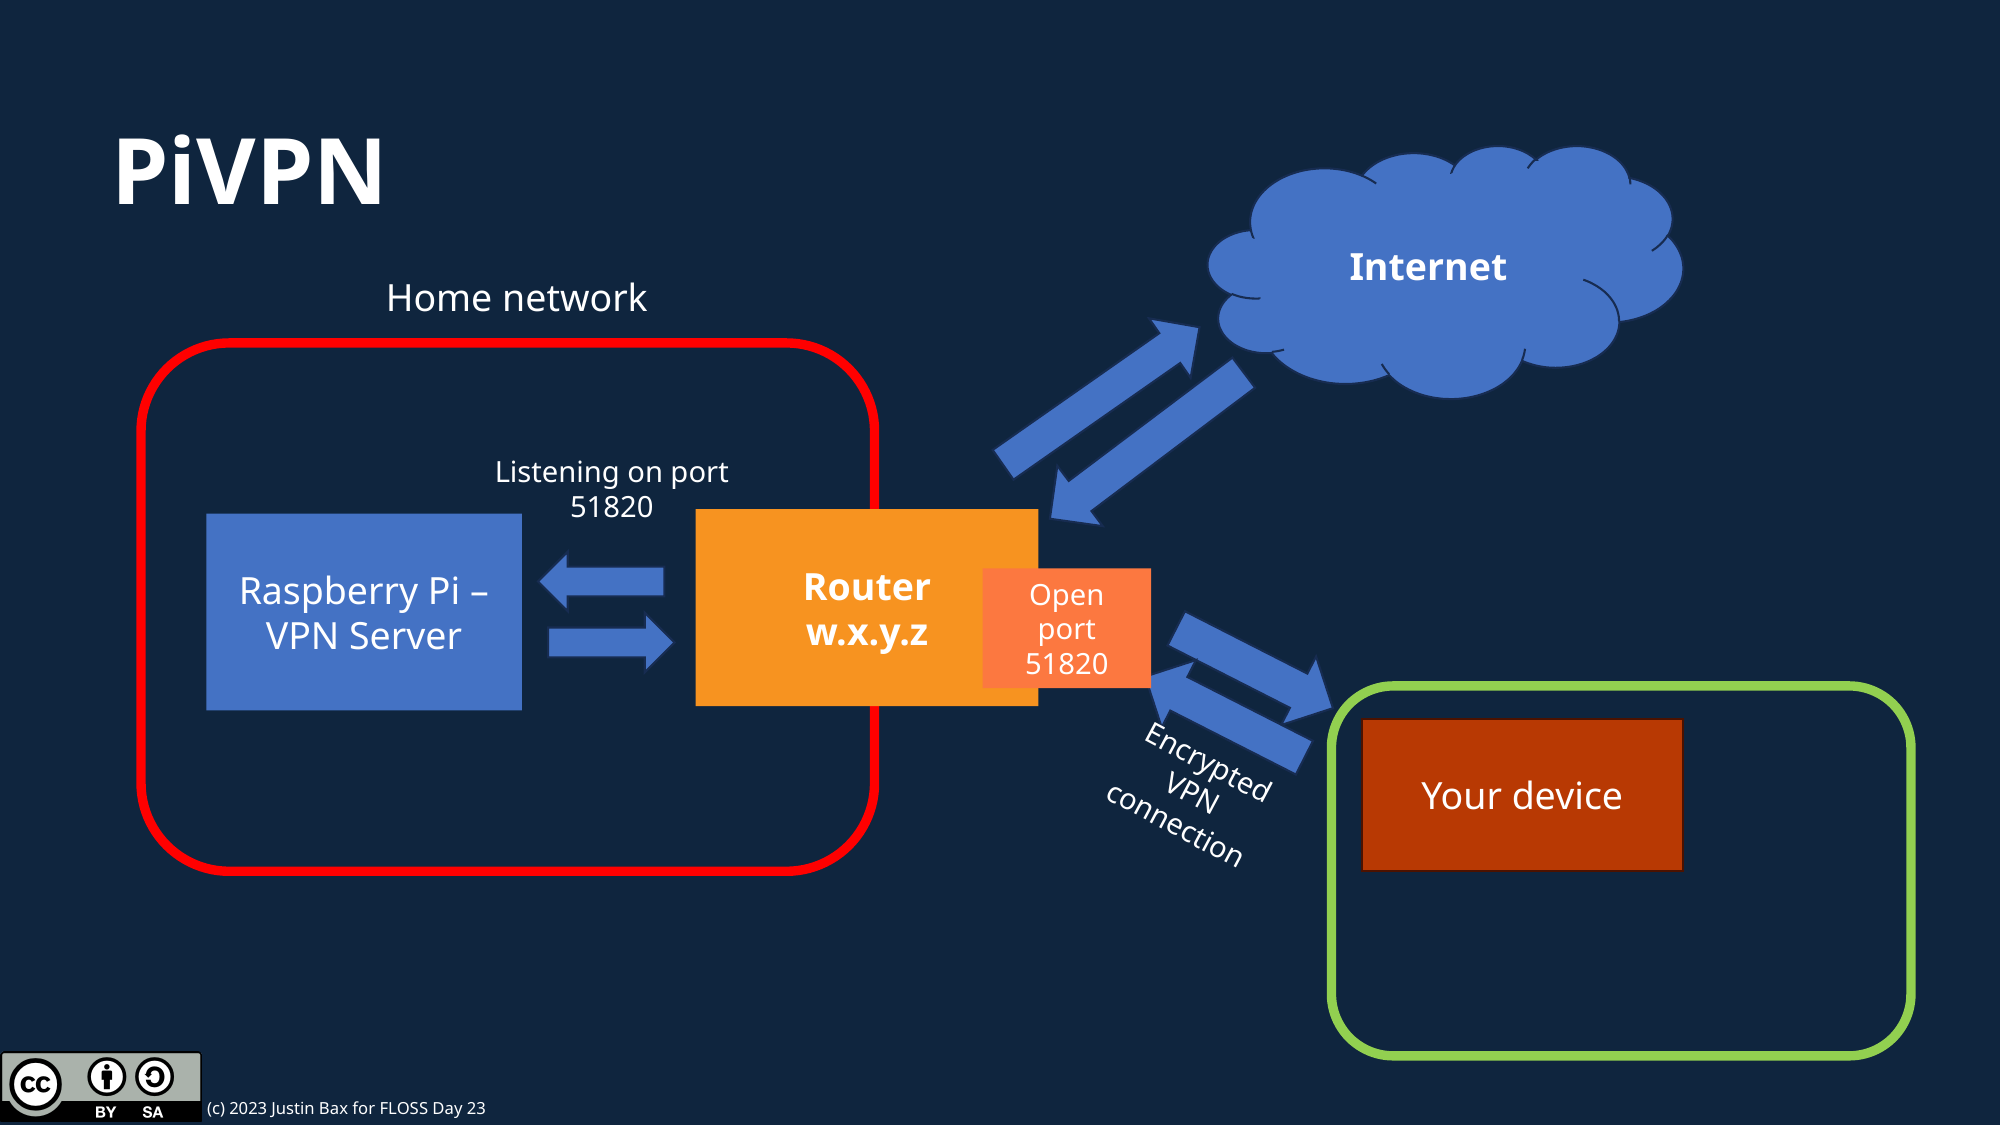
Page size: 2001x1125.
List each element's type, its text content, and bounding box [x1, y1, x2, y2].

text_box Home network [370, 266, 695, 328]
text_box [1149, 611, 1333, 775]
text_box [1049, 357, 1256, 527]
text_box Open port 51820 [982, 568, 1152, 655]
text_box Your device [1361, 719, 1684, 871]
text_box Router w.x.y.z [695, 509, 1039, 707]
text_box Encrypted VPN connection [1063, 686, 1322, 901]
text_box Listening on port 51820 [476, 446, 748, 533]
text_box Raspberry Pi – VPN Server [206, 513, 522, 711]
text_box [537, 551, 665, 612]
text_box (c) 2023 Justin Bax for FLOSS Day 23 [191, 1089, 538, 1125]
title PiVPN [96, 83, 1822, 267]
text_box [548, 612, 675, 673]
text_box Internet [1207, 146, 1684, 400]
text_box [992, 318, 1200, 480]
picture [0, 1051, 202, 1122]
